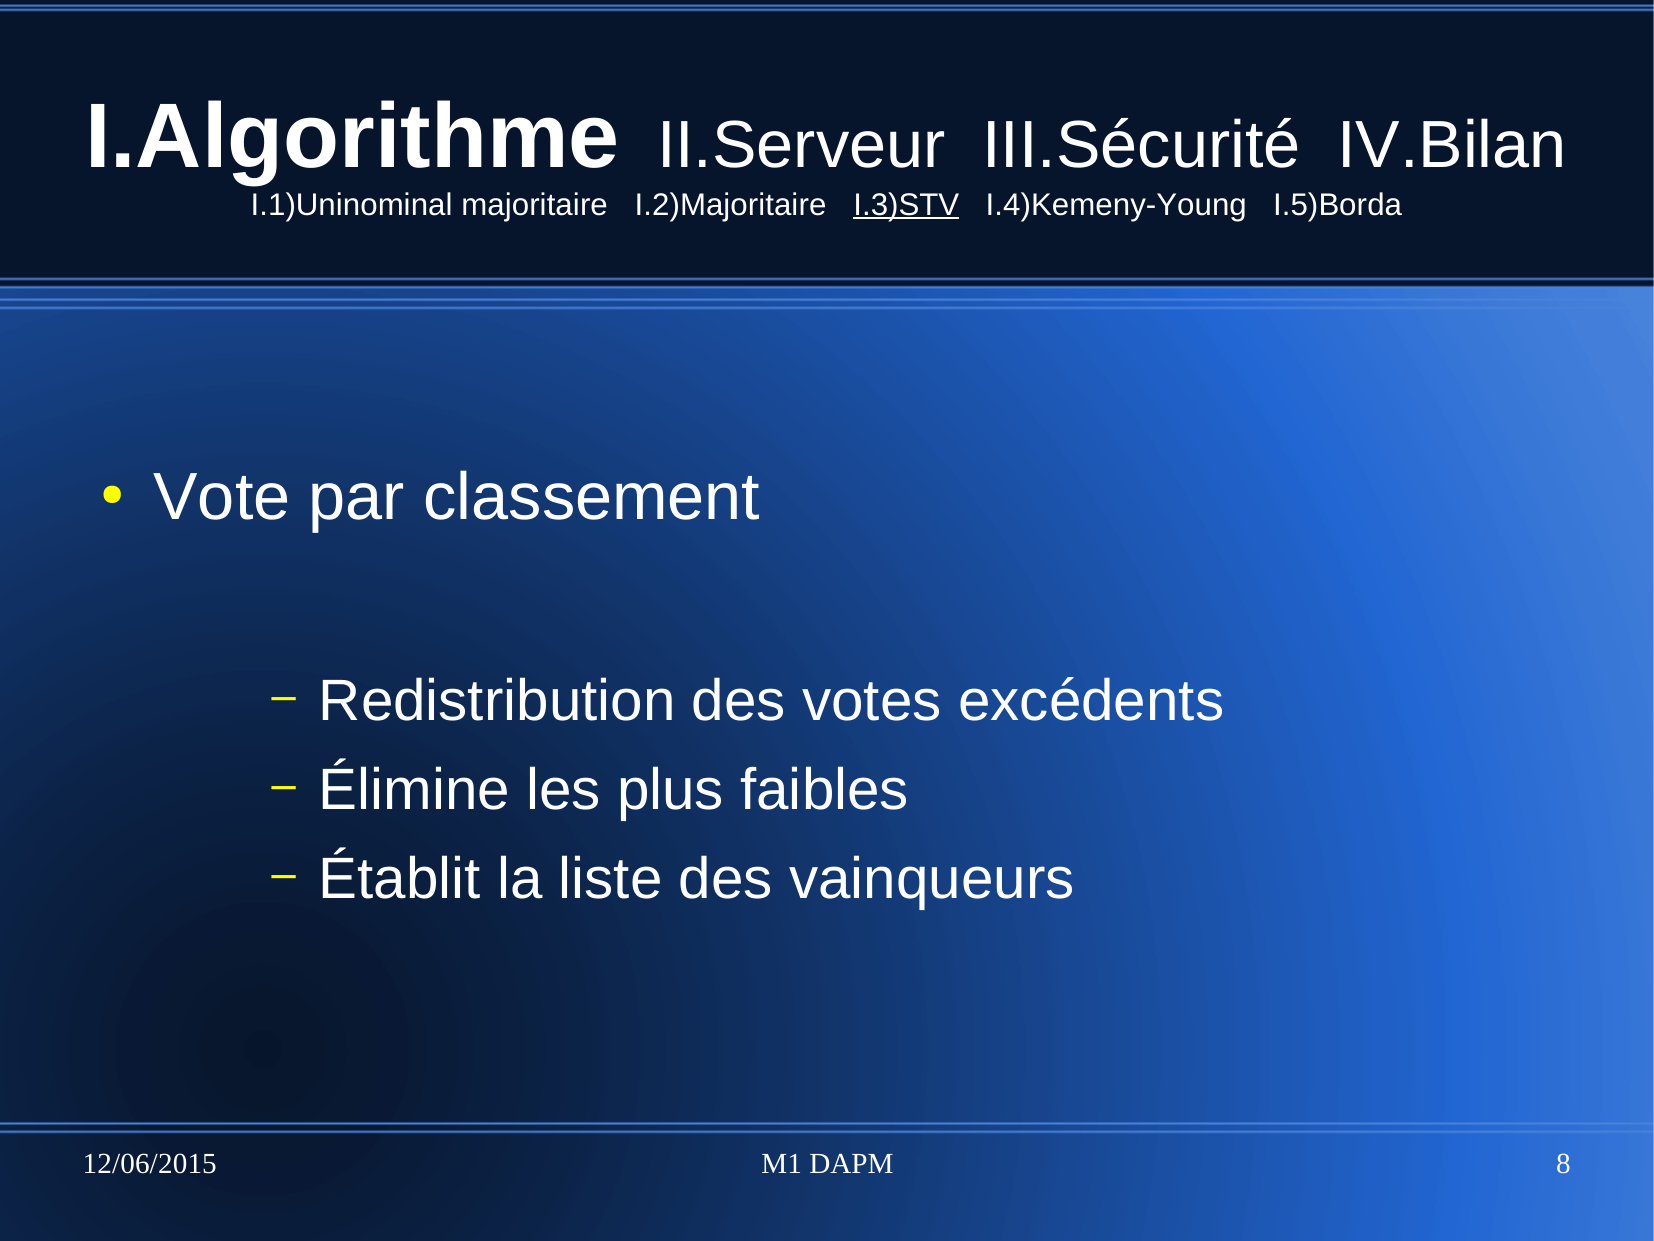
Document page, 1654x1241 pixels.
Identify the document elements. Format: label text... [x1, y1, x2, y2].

picture [0, 0, 1654, 1241]
title I.Algorithme II.Serveur III.Sécurité IV.Bilan I.1)Uninominal majoritaire I.2)Majoritaire I.3)STV I.4)Kemeny-Young I.5)Borda [82, 49, 1571, 257]
list Vote par classement Redistribution des votes excédents Élimine les plus faibles Établit la liste des vainqueurs [82, 355, 1571, 1075]
